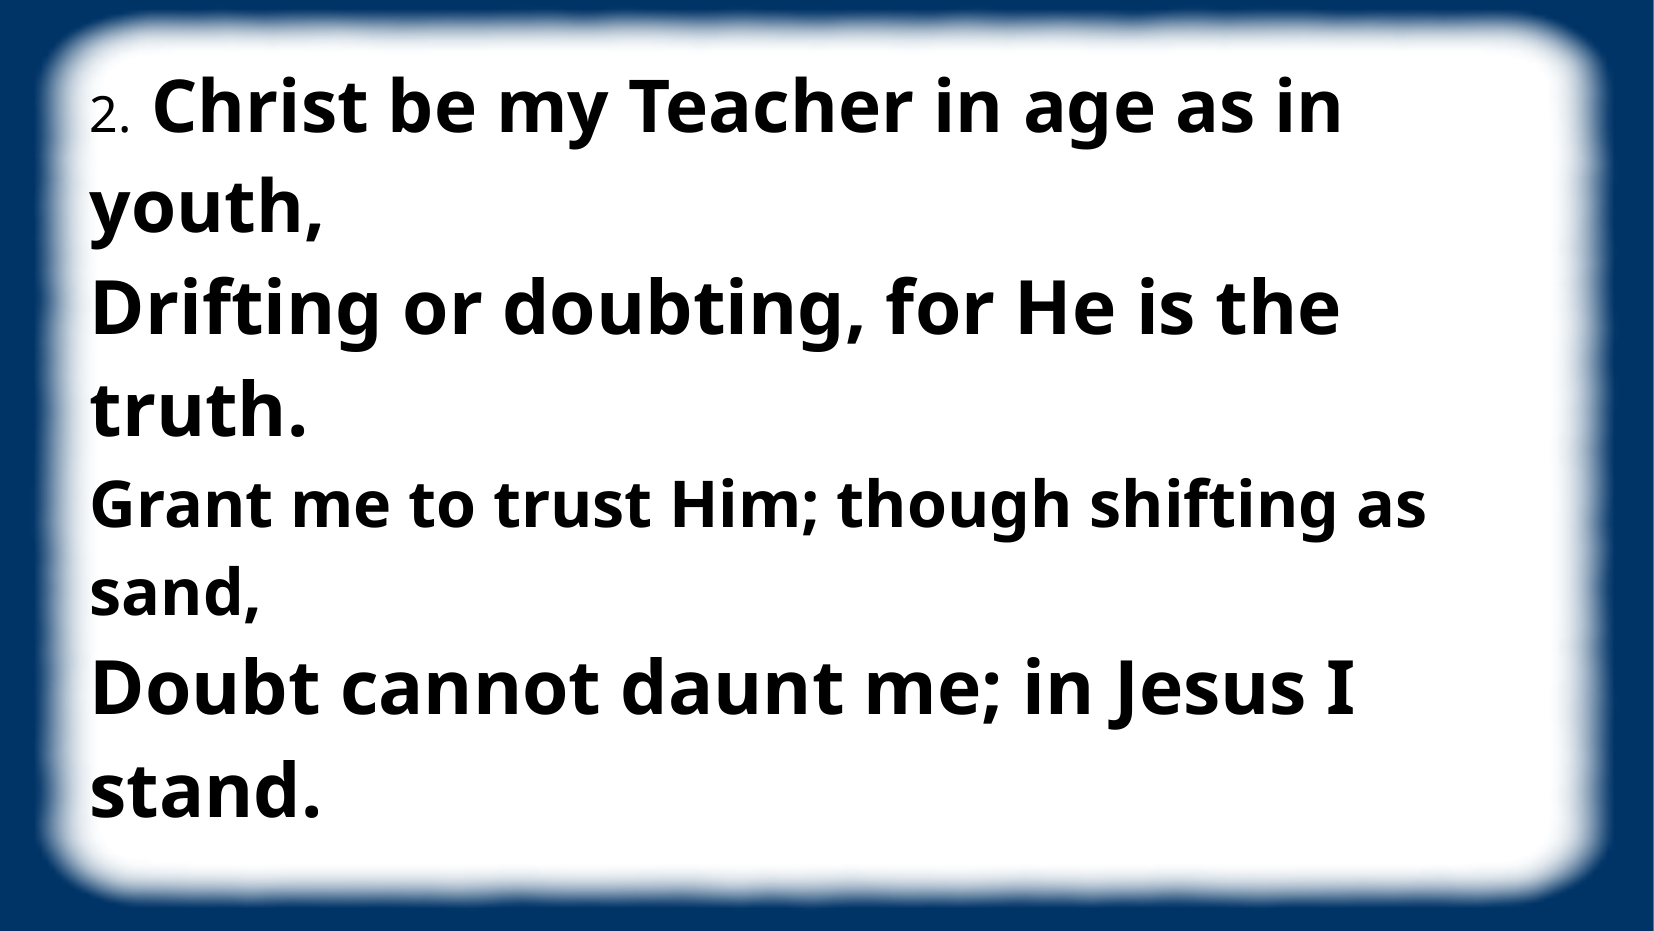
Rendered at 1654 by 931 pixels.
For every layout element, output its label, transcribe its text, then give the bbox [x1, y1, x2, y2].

picture [0, 0, 1654, 931]
text_box 2. Christ be my Teacher in age as in youth, Drifting or doubting, for He is the truth. Grant me to trust Him; though shifting as sand, Doubt cannot daunt me; in Jesus I stand. [75, 45, 1591, 445]
